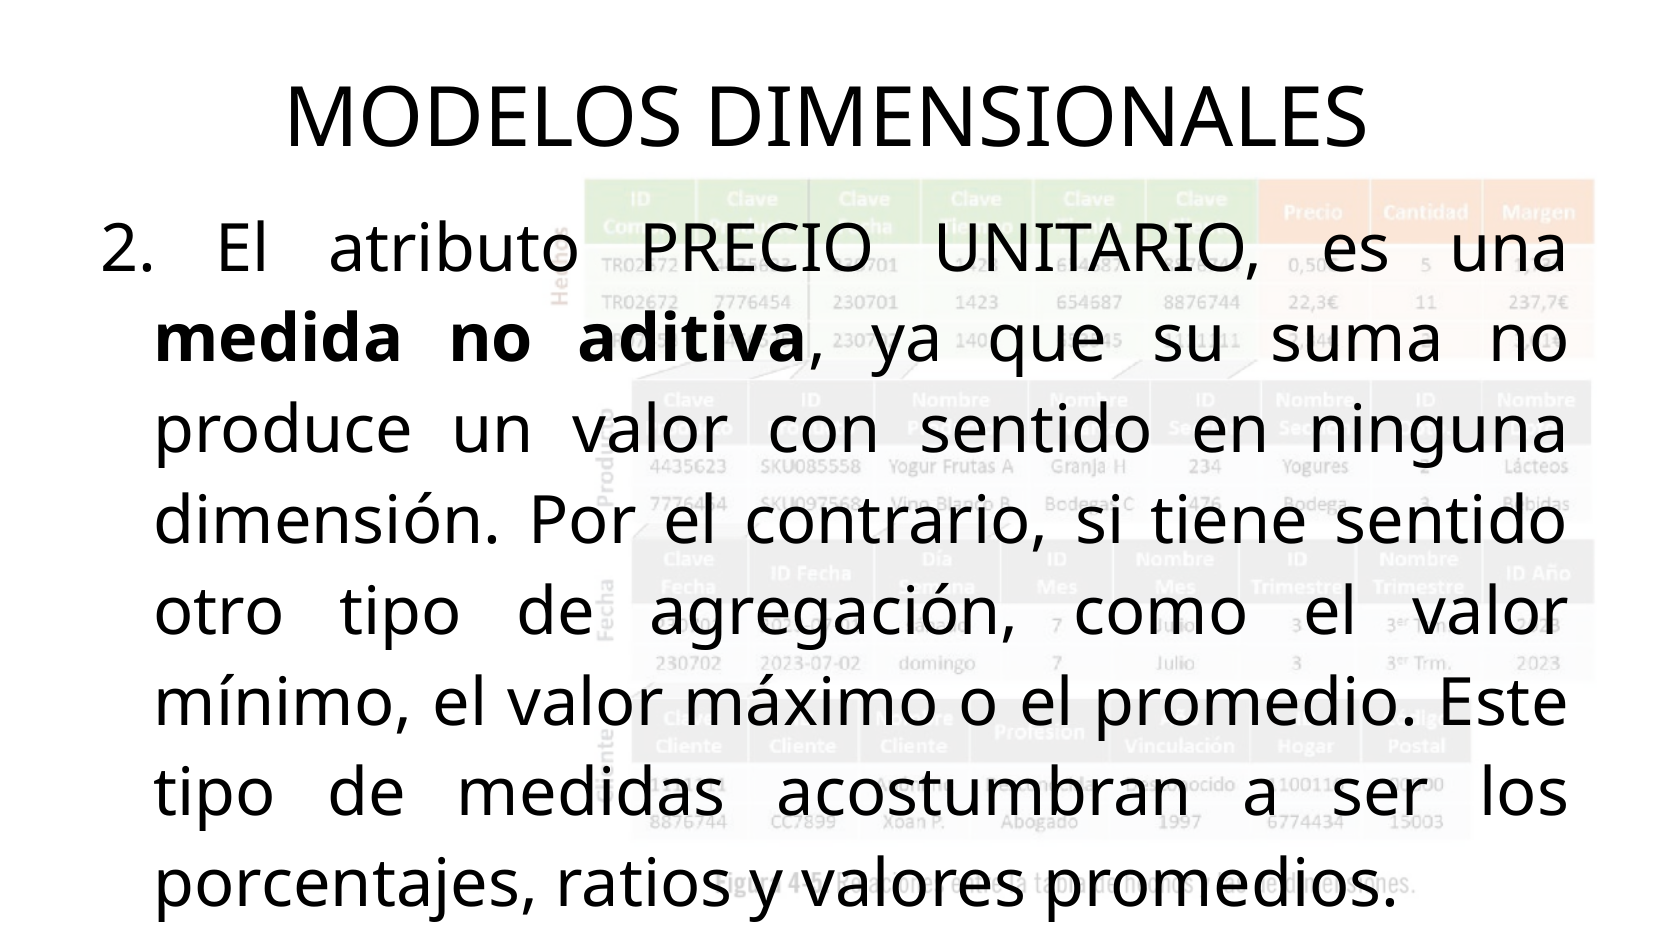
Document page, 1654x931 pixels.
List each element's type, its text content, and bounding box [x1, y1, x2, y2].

list El atributo PRECIO UNITARIO, es una medida no aditiva, ya que su suma no produce un valor con sentido en ninguna dimensión. Por el contrario, si tiene sentido otro tipo de agregación, como el valor mínimo, el valor máximo o el promedio. Este tipo de medidas acostumbran a ser los porcentajes, ratios y valores promedios. [82, 199, 1571, 928]
title MODELOS DIMENSIONALES [82, 37, 1571, 193]
picture [531, 147, 1624, 909]
